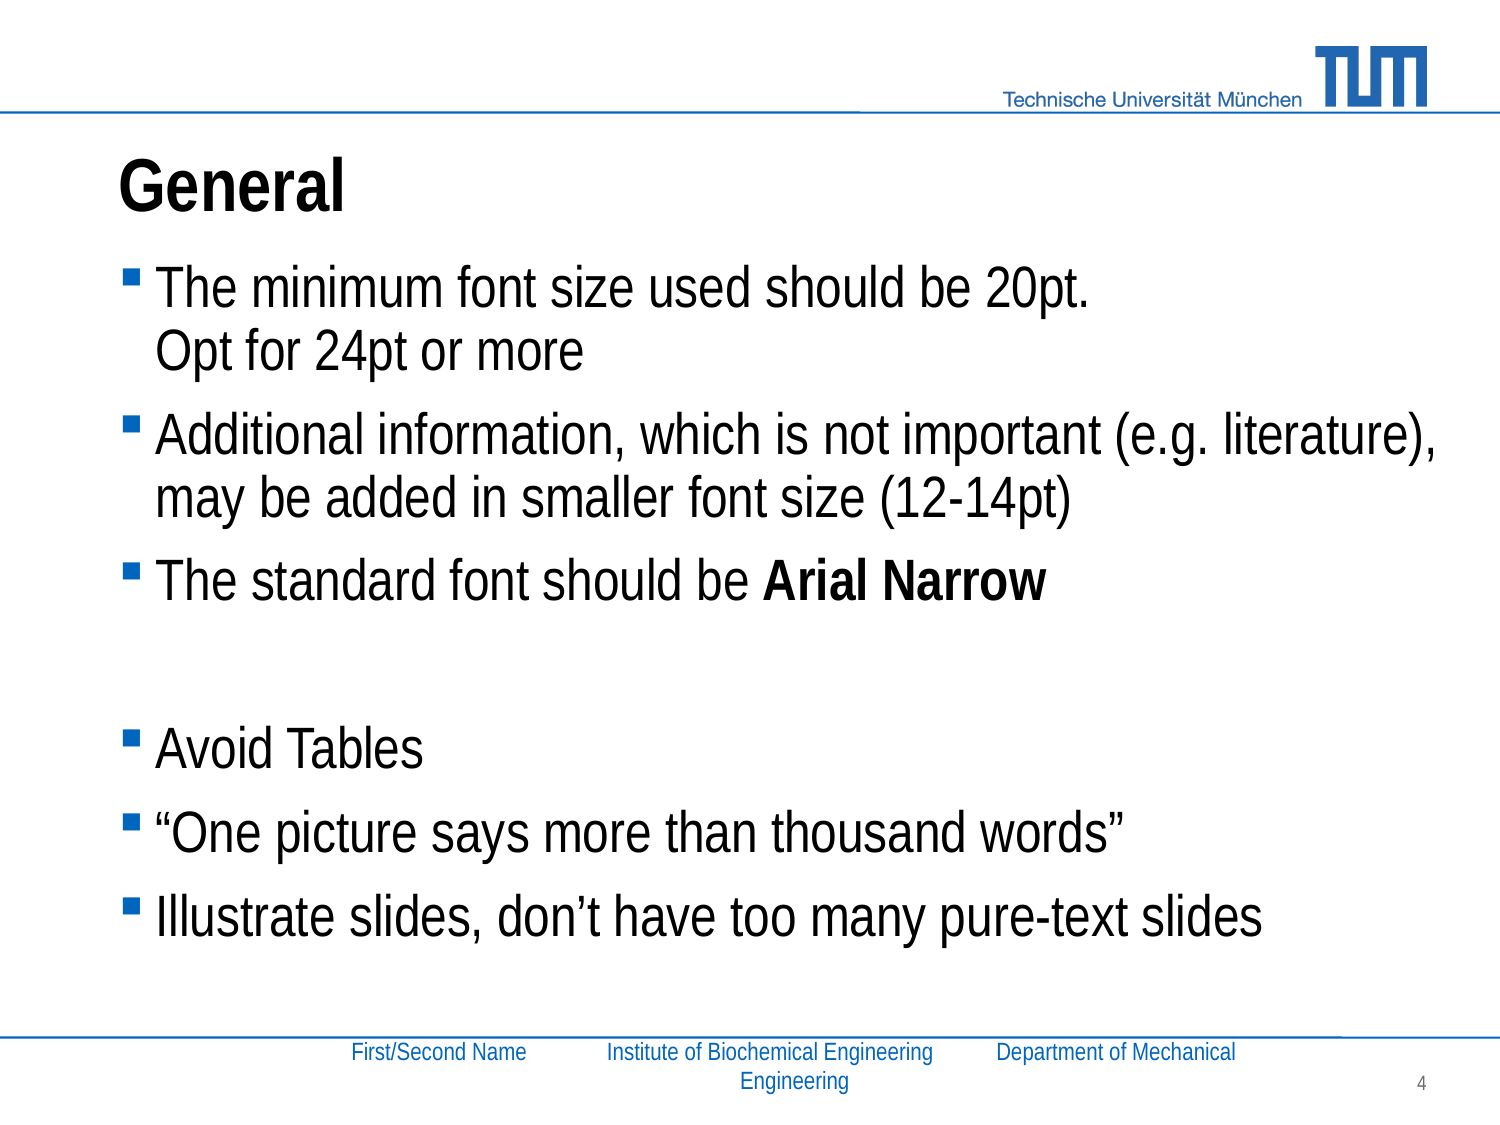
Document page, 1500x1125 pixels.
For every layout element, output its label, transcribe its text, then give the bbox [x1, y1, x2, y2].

footer First/Second Name Institute of Biochemical Engineering Department of Mechanical Engineering [278, 1042, 1312, 1103]
slide_number <number> [1340, 1042, 1427, 1103]
picture [1003, 46, 1427, 107]
title General [103, 114, 1397, 235]
list The minimum font size used should be 20pt. Opt for 24pt or more Additional information, which is not important (e.g. literature), may be added in smaller font size (12-14pt) The standard font should be Arial Narrow Avoid Tables “One picture says more than thousand words” Illustrate slides, don’t have too many pure-text slides [103, 249, 1473, 1014]
